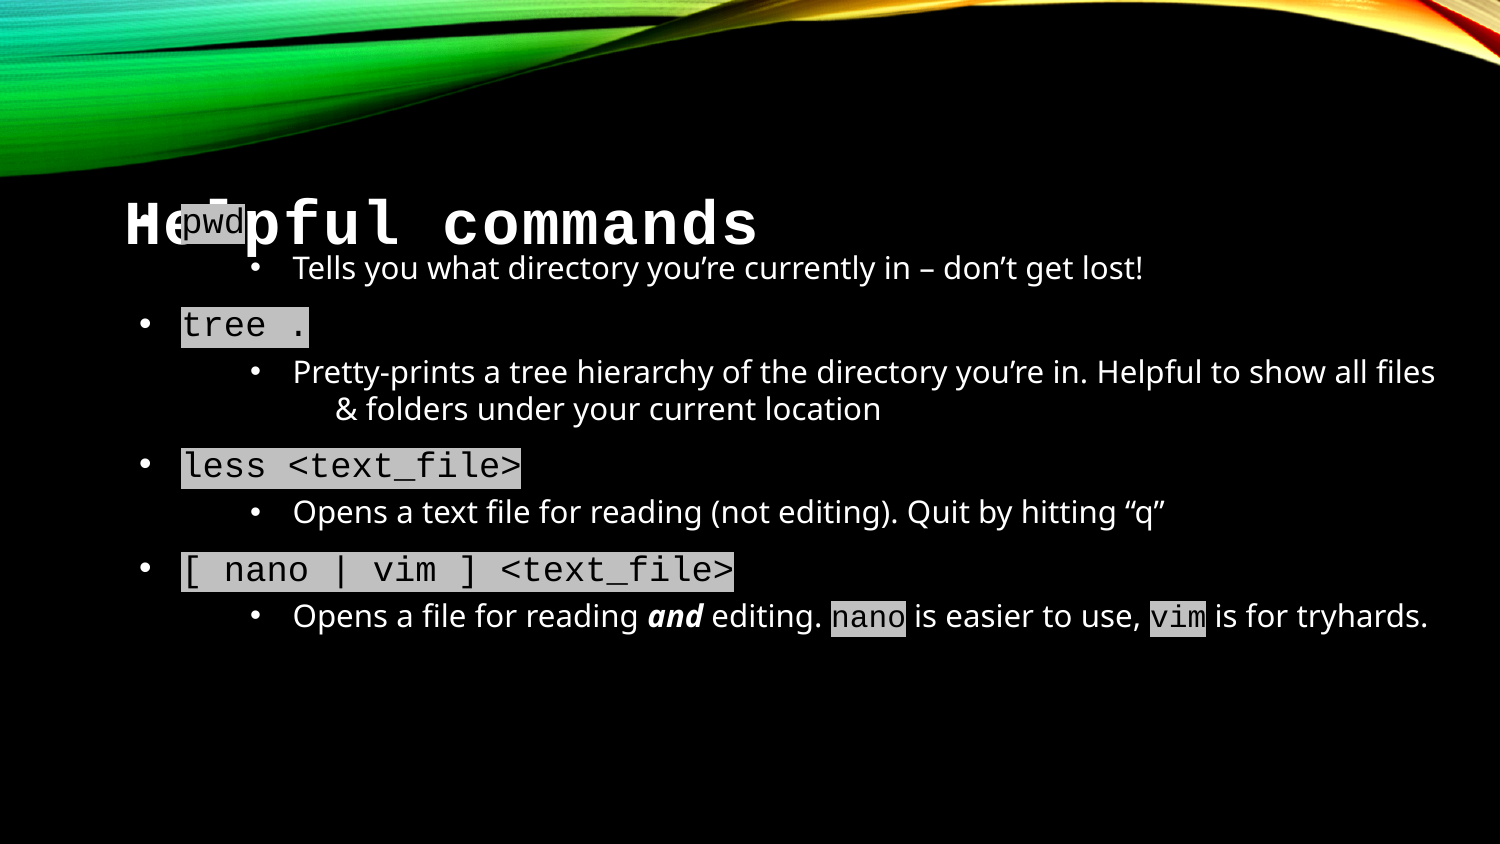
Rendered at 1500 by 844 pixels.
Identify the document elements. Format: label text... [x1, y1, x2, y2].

list pwd Tells you what directory you’re currently in – don’t get lost! tree . Pretty-prints a tree hierarchy of the directory you’re in. Helpful to show all files & folders under your current location less <text_file> Opens a text file for reading (not editing). Quit by hitting “q” [ nano | vim ] <text_file> Opens a file for reading and editing. nano is easier to use, vim is for tryhards. [124, 190, 1468, 739]
list Helpful commands [124, 64, 1466, 145]
